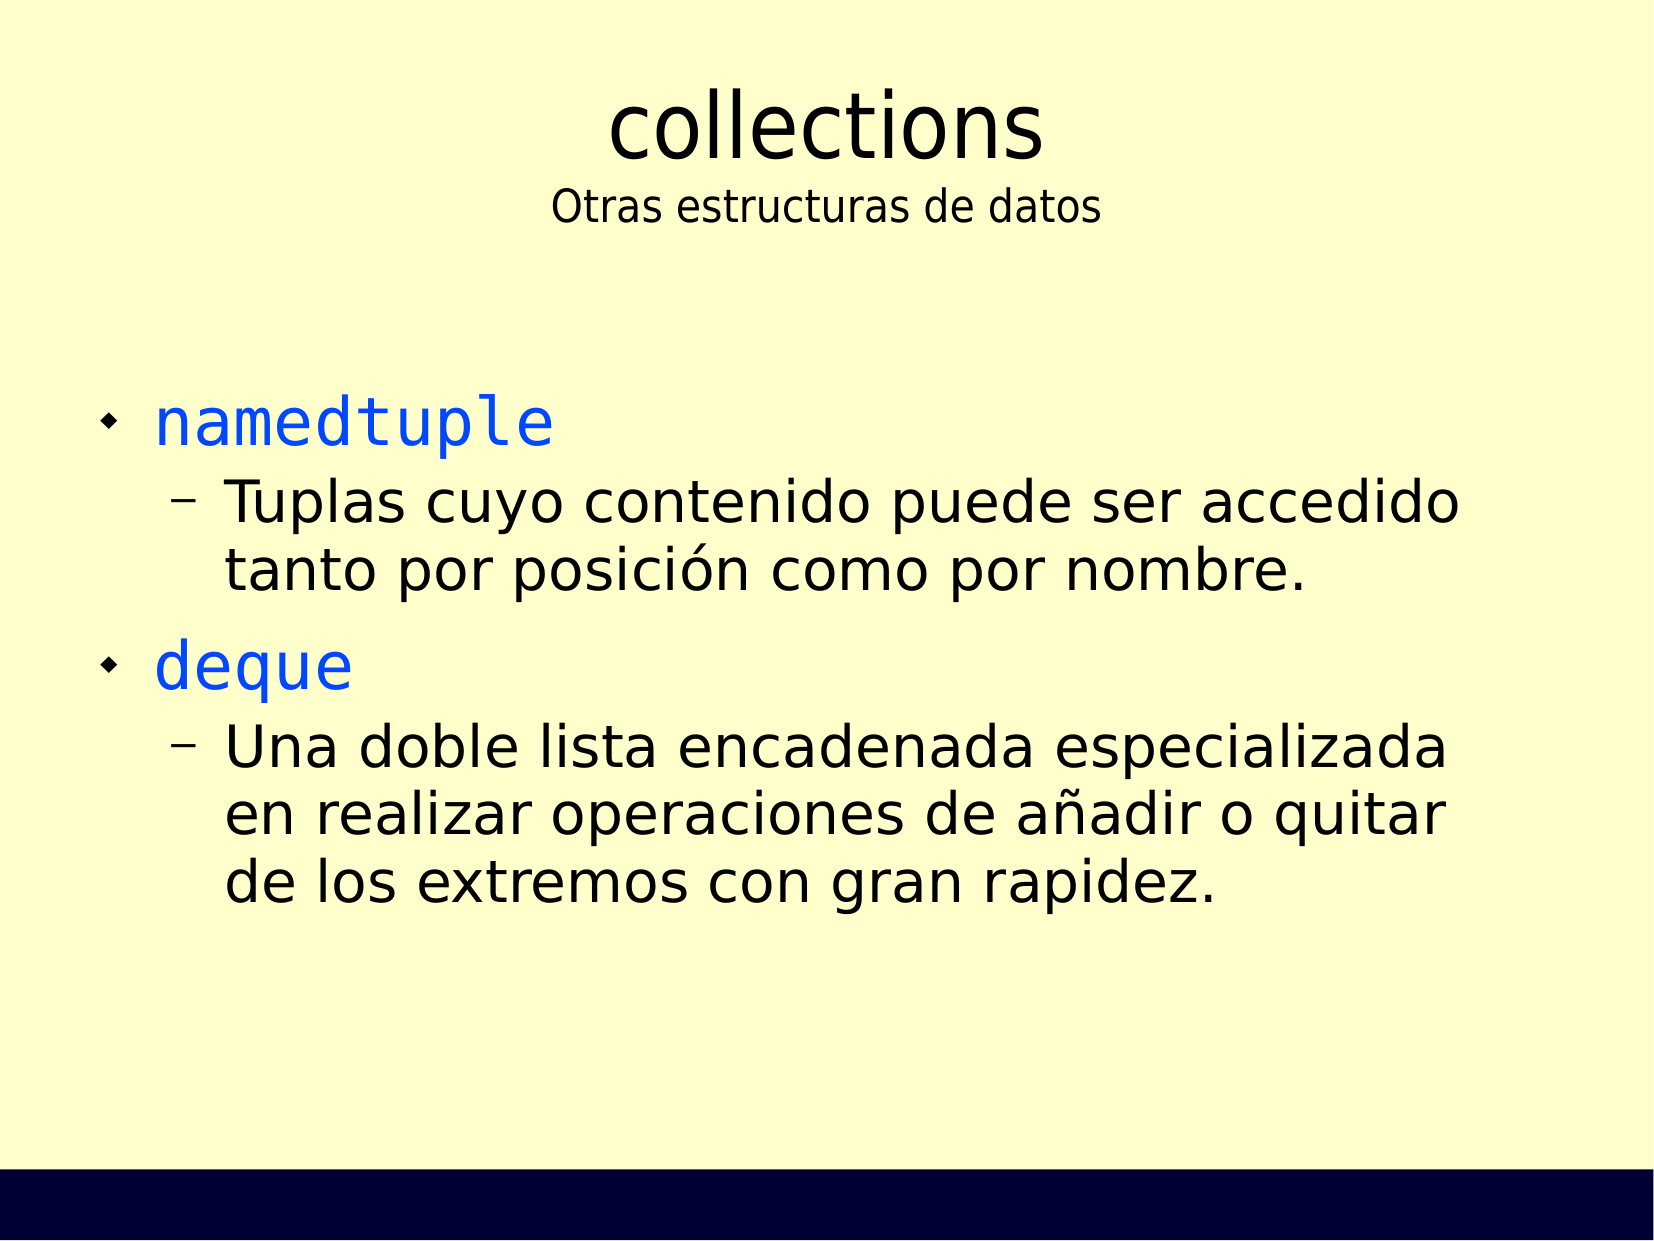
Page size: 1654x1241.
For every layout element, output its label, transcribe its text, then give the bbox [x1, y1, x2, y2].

title collections Otras estructuras de datos [82, 49, 1571, 257]
list namedtuple Tuplas cuyo contenido puede ser accedido tanto por posición como por nombre. deque Una doble lista encadenada especializada en realizar operaciones de añadir o quitar de los extremos con gran rapidez. [82, 290, 1538, 1010]
